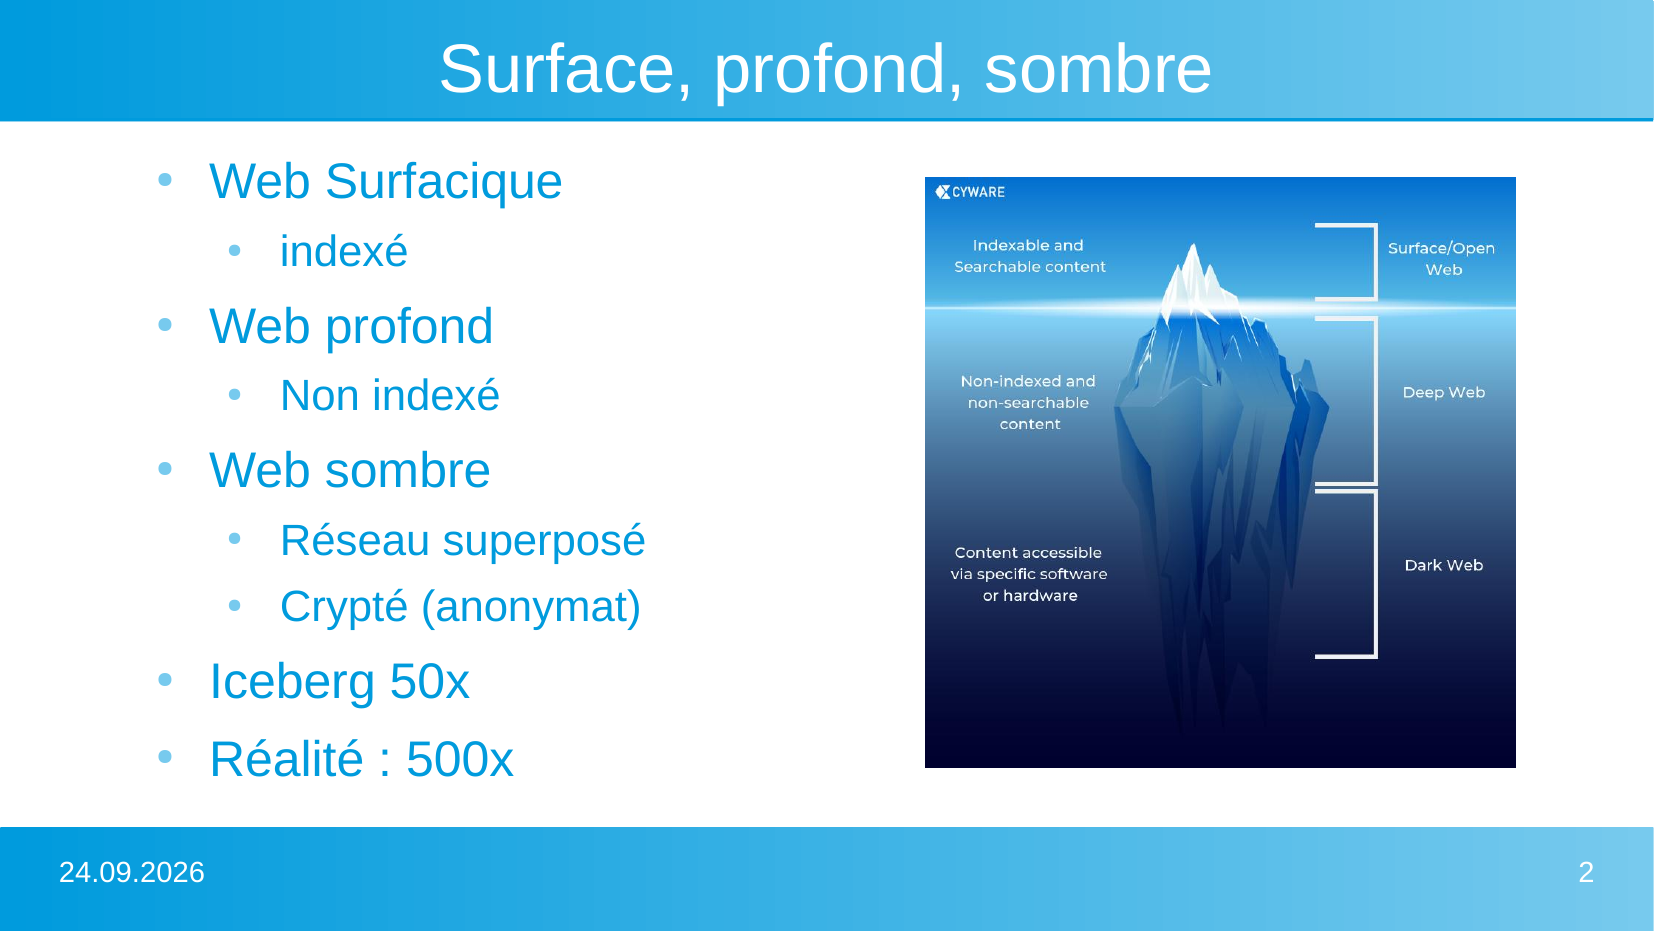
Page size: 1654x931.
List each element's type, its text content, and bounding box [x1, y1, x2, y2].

list Web Surfacique indexé Web profond Non indexé Web sombre Réseau superposé Crypté (anonymat) Iceberg 50x Réalité : 500x [138, 153, 729, 745]
title Surface, profond, sombre [59, 29, 1595, 108]
picture [925, 177, 1516, 768]
